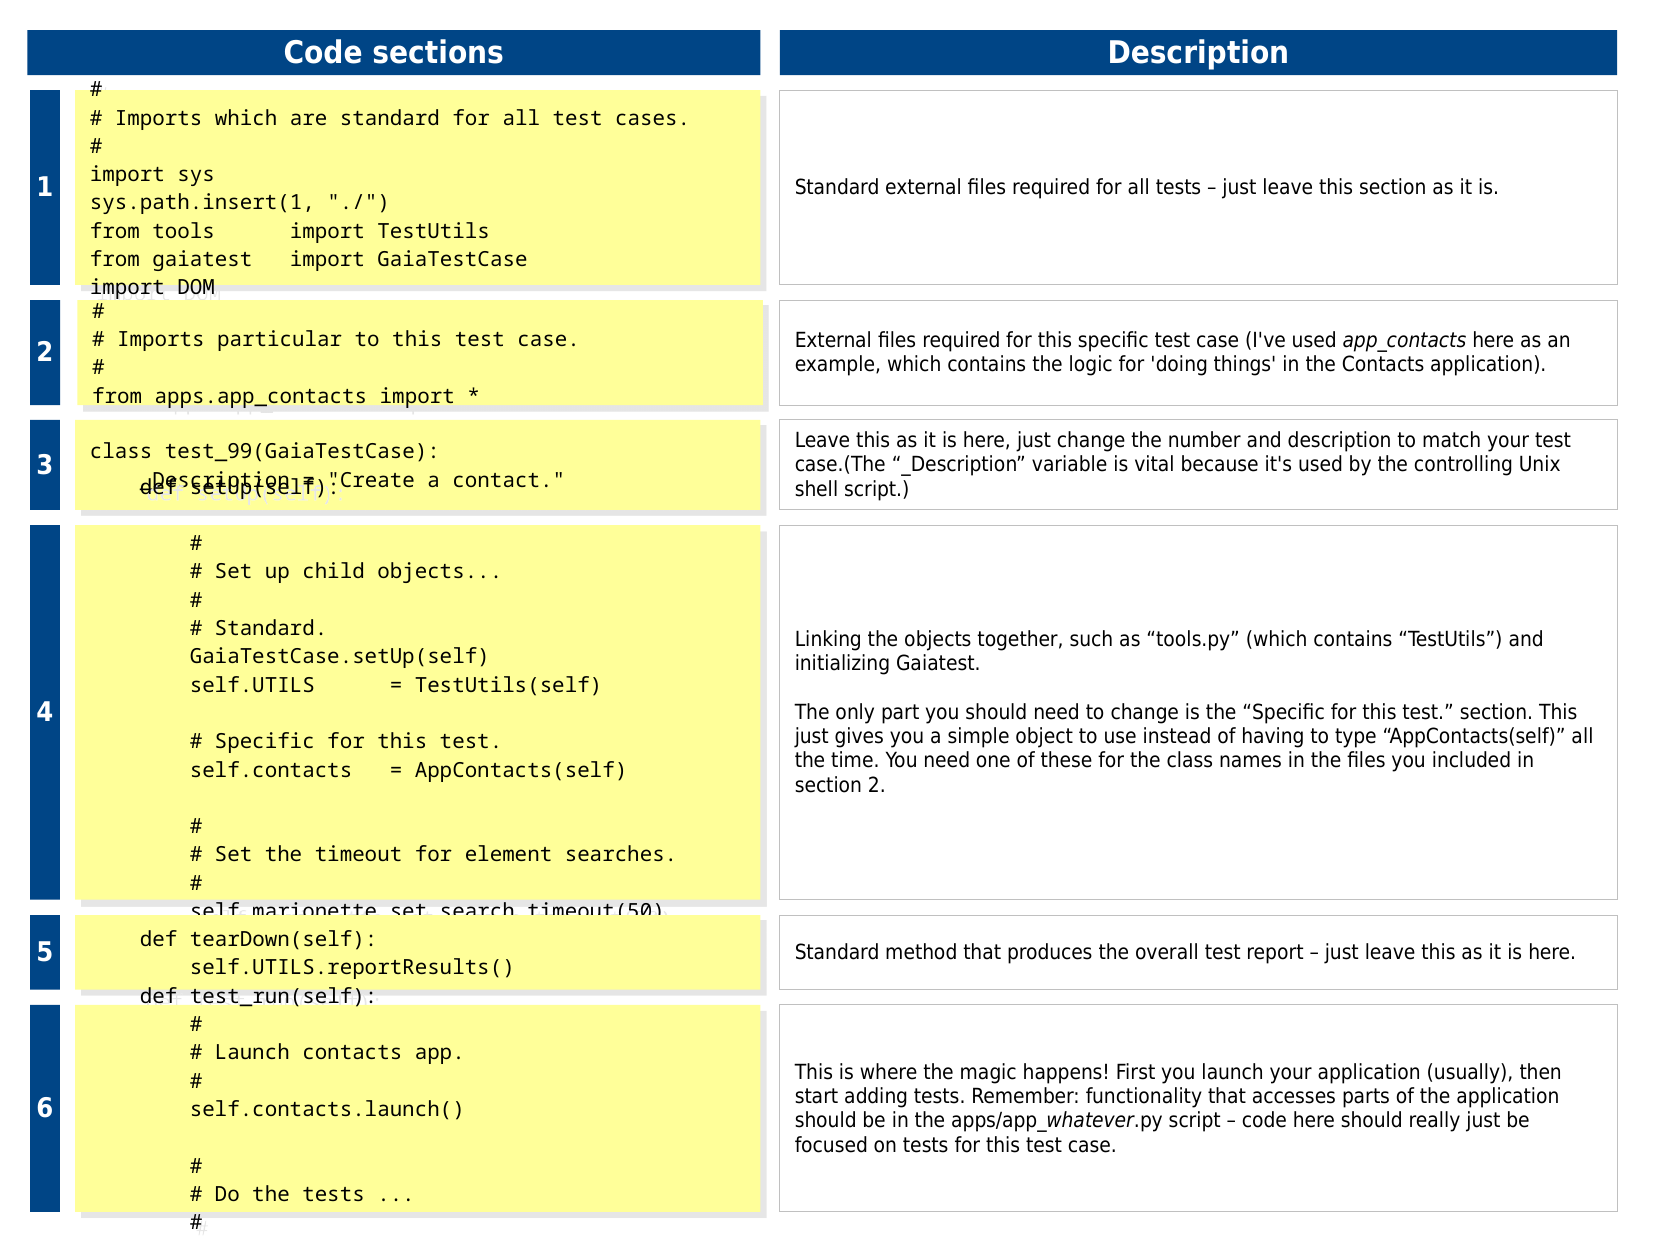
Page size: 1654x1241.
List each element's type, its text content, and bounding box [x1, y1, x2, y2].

text_box # # Imports which are standard for all test cases. # import sys sys.path.insert(1, "./") from tools import TestUtils from gaiatest import GaiaTestCase import DOM [75, 90, 761, 285]
text_box def tearDown(self): self.UTILS.reportResults() [75, 915, 761, 990]
text_box 3 [30, 419, 60, 510]
text_box Description [779, 30, 1618, 76]
text_box Leave this as it is here, just change the number and description to match your test case.(The “_Description” variable is vital because it's used by the controlling Unix shell script.) [779, 419, 1618, 510]
text_box def test_run(self): # # Launch contacts app. # self.contacts.launch() # # Do the tests ... # [75, 1004, 761, 1212]
text_box # # Imports particular to this test case. # from apps.app_contacts import * [77, 300, 763, 406]
text_box Standard method that produces the overall test report – just leave this as it is here. [779, 915, 1618, 990]
text_box Linking the objects together, such as “tools.py” (which contains “TestUtils”) and initializing Gaiatest. The only part you should need to change is the “Specific for this test.” section. This just gives you a simple object to use instead of having to type “AppContacts(self)” all the time. You need one of these for the class names in the files you included in section 2. [779, 525, 1618, 900]
text_box 1 [30, 90, 60, 285]
text_box External files required for this specific test case (I've used app_contacts here as an example, which contains the logic for 'doing things' in the Contacts application). [779, 300, 1618, 406]
text_box def setUp(self): # # Set up child objects... # # Standard. GaiaTestCase.setUp(self) self.UTILS = TestUtils(self) # Specific for this test. self.contacts = AppContacts(self) # # Set the timeout for element searches. # self.marionette.set_search_timeout(50) self.lockscreen.unlock() [75, 525, 761, 900]
text_box Code sections [27, 30, 761, 76]
text_box 2 [30, 300, 61, 406]
text_box Standard external files required for all tests – just leave this section as it is. [779, 90, 1618, 285]
text_box 5 [30, 915, 60, 990]
text_box 6 [30, 1004, 60, 1212]
text_box This is where the magic happens! First you launch your application (usually), then start adding tests. Remember: functionality that accesses parts of the application should be in the apps/app_whatever.py script – code here should really just be focused on tests for this test case. [779, 1004, 1618, 1212]
text_box class test_99(GaiaTestCase): _Description = "Create a contact." [75, 419, 761, 510]
text_box 4 [30, 525, 60, 900]
